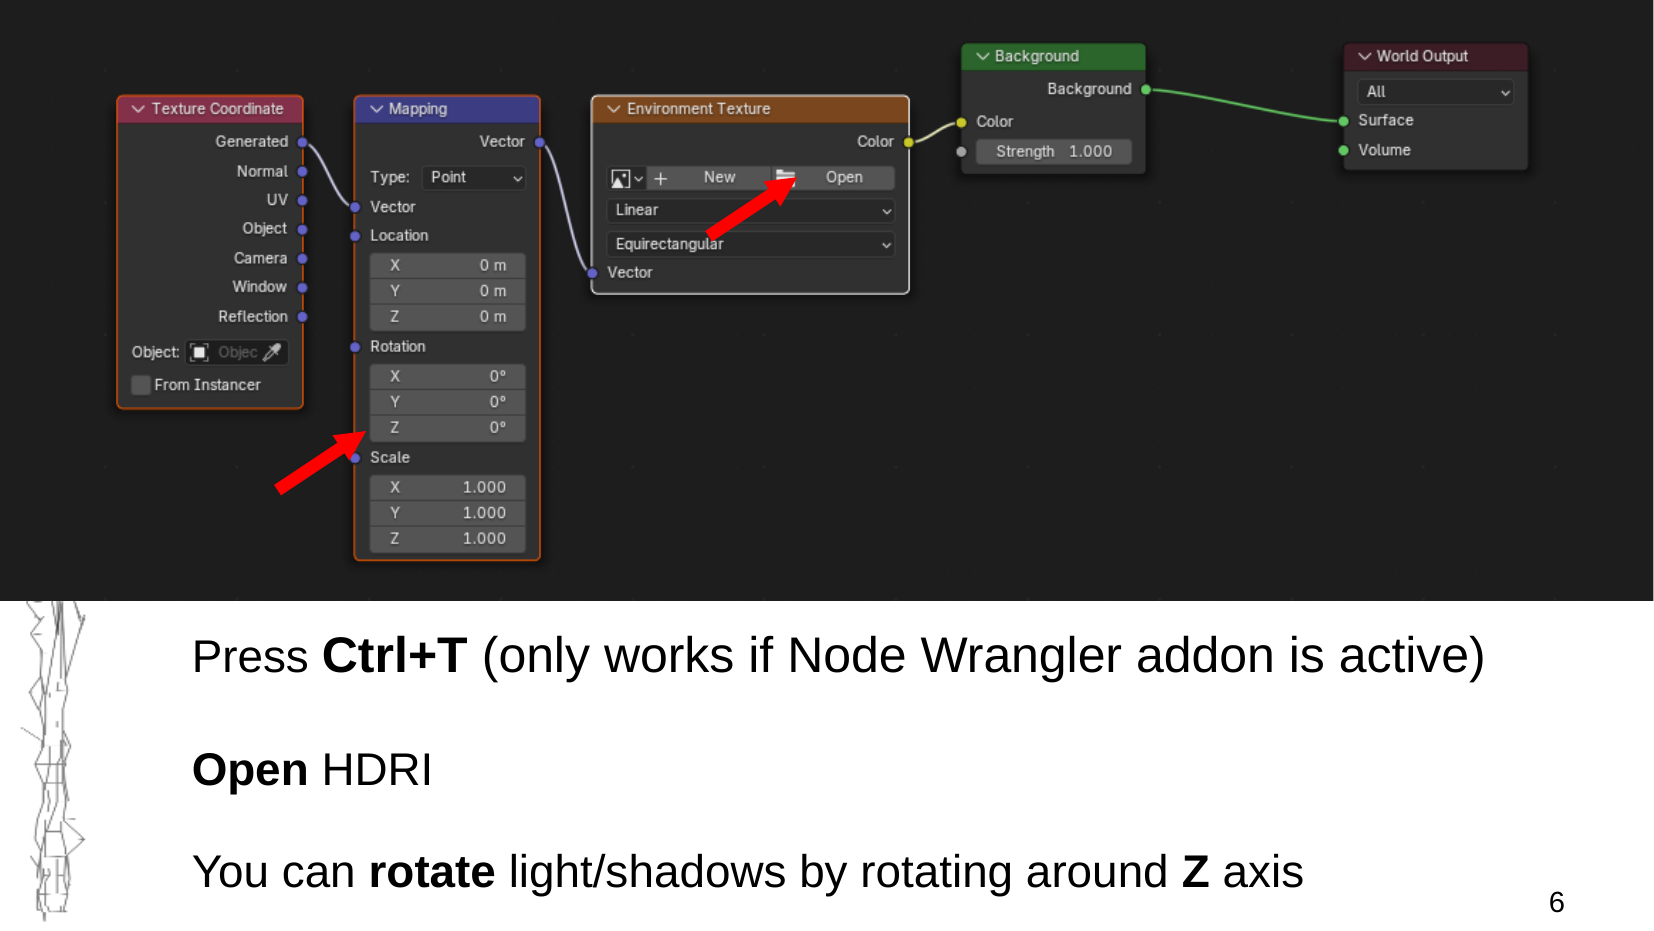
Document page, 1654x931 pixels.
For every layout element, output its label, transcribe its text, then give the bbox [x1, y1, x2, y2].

text_box Press Ctrl+T (only works if Node Wrangler addon is active) Open HDRI You can rotate light/shadows by rotating around Z axis [177, 620, 1536, 905]
picture [0, 0, 1654, 601]
